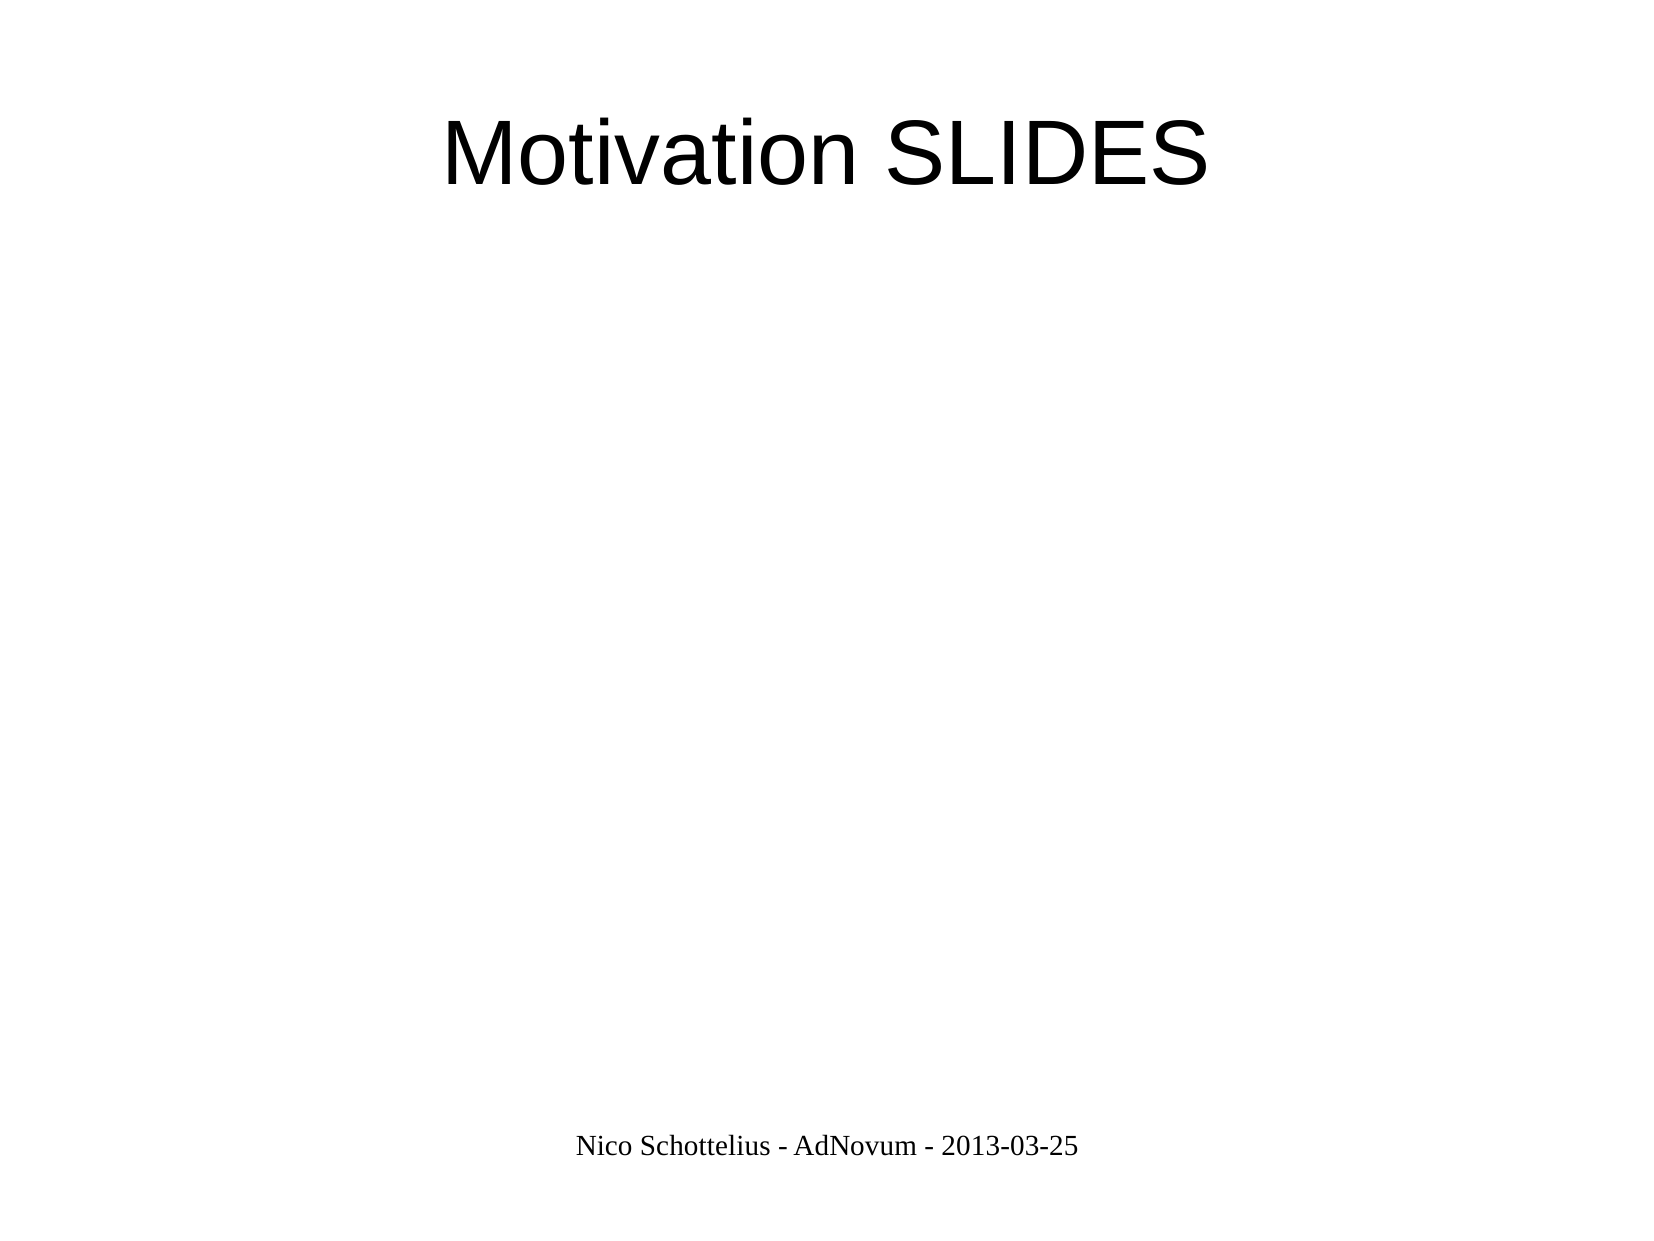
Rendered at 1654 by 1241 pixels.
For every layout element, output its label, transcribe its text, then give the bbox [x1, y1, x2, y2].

title Motivation SLIDES [82, 49, 1571, 257]
